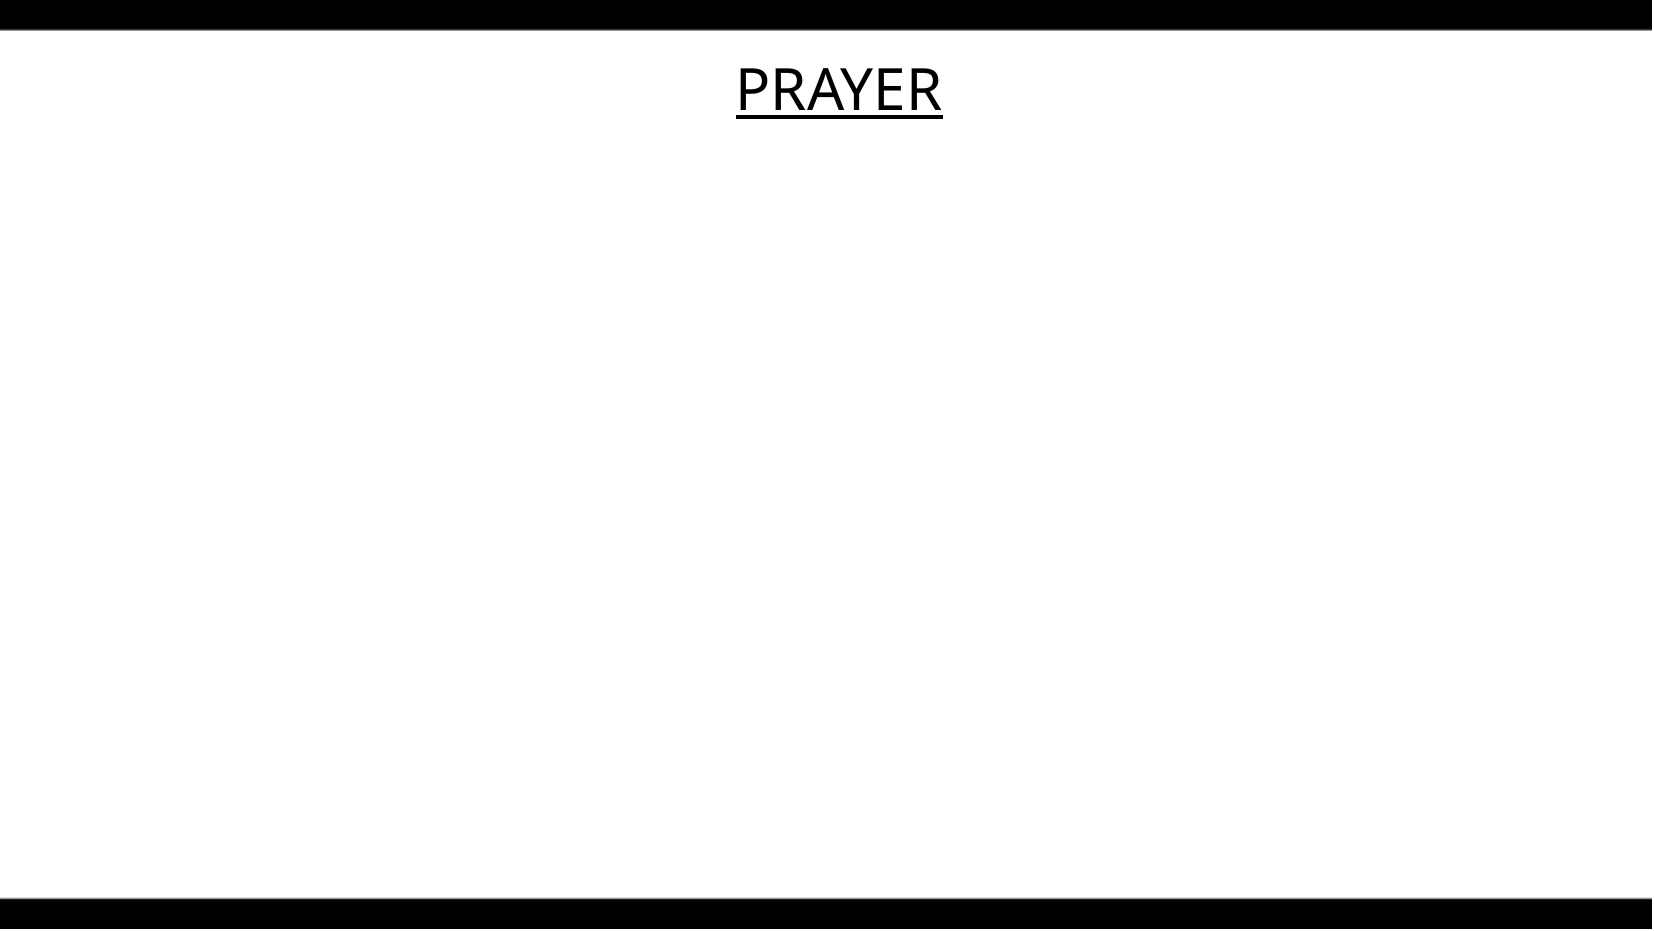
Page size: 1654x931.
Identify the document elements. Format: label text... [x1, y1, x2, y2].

picture [0, 0, 1652, 929]
text_box PRAYER [60, 40, 1606, 151]
